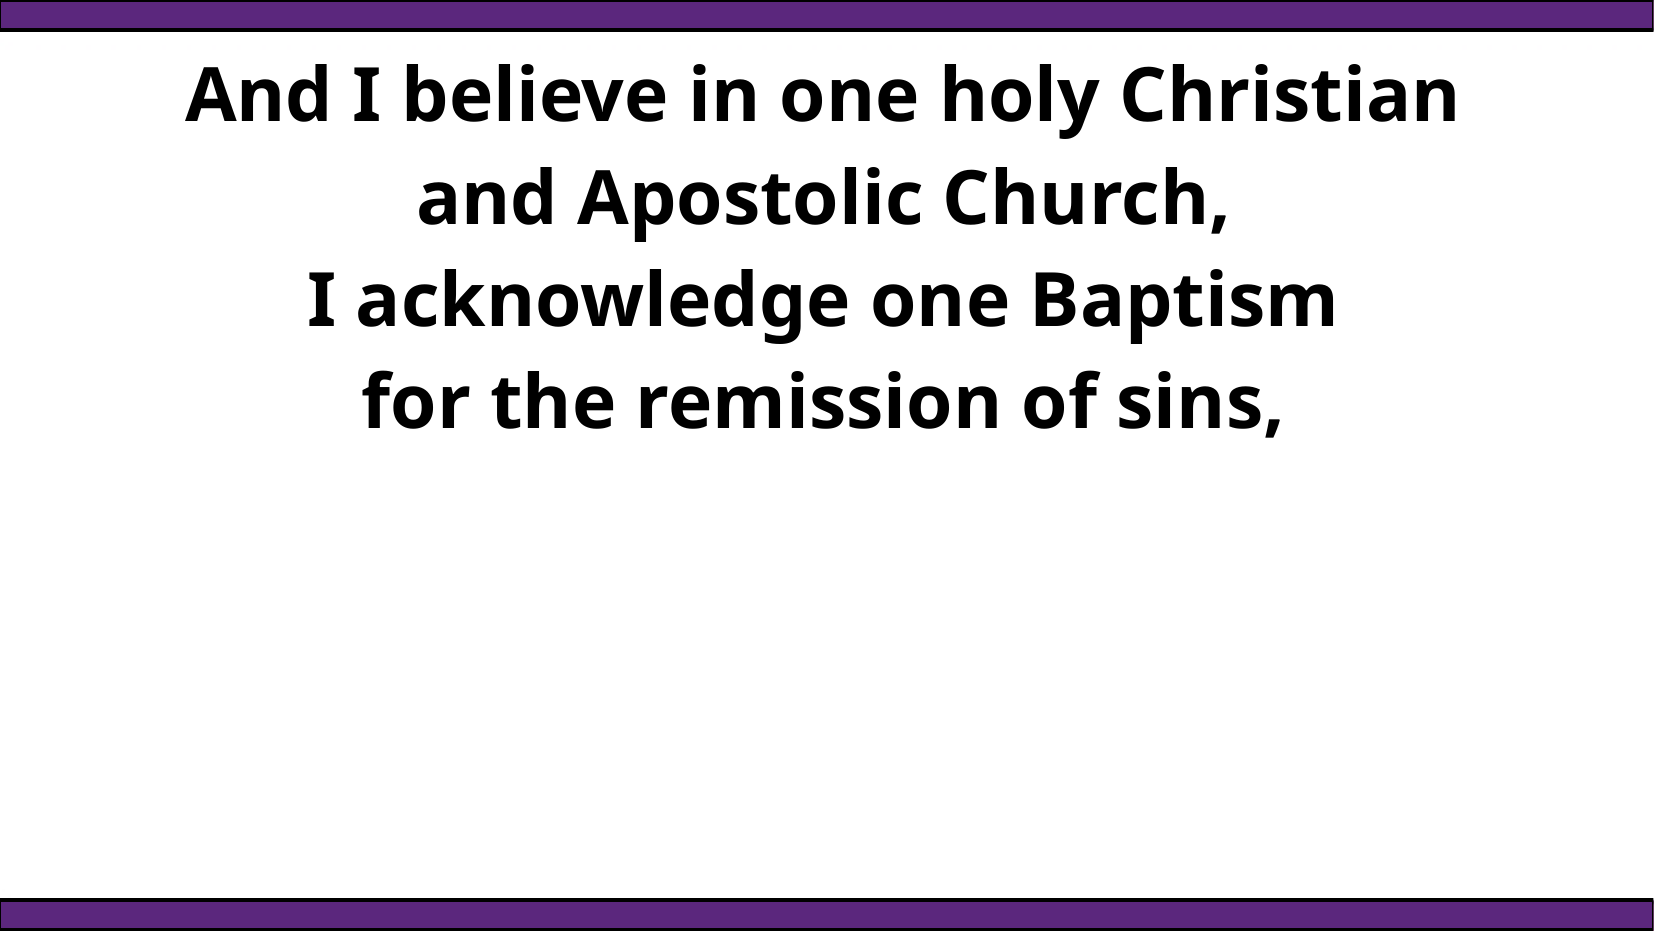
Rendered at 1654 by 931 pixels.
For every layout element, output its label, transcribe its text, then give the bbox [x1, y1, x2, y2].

text_box And I believe in one holy Christian and Apostolic Church, I acknowledge one Baptism for the remission of sins, [58, 34, 1589, 449]
text_box [0, 0, 1654, 31]
text_box [0, 900, 1654, 931]
picture [0, 31, 1654, 900]
